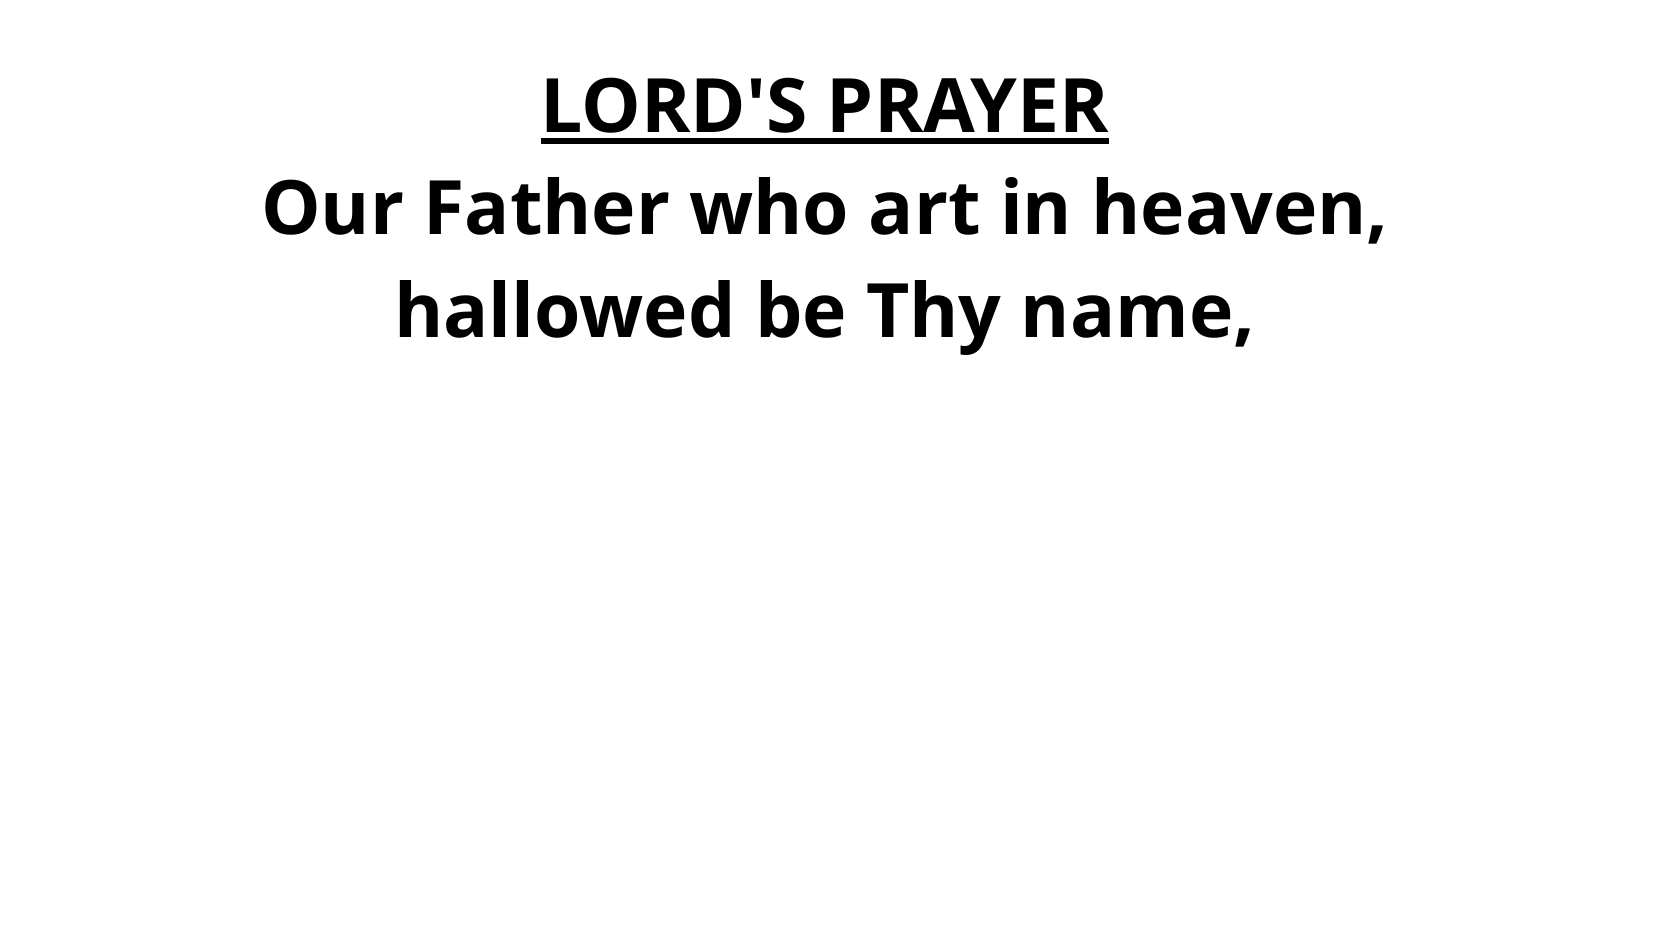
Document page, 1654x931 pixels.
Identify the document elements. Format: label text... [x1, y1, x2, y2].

text_box LORD'S PRAYER Our Father who art in heaven, hallowed be Thy name, [75, 45, 1576, 349]
